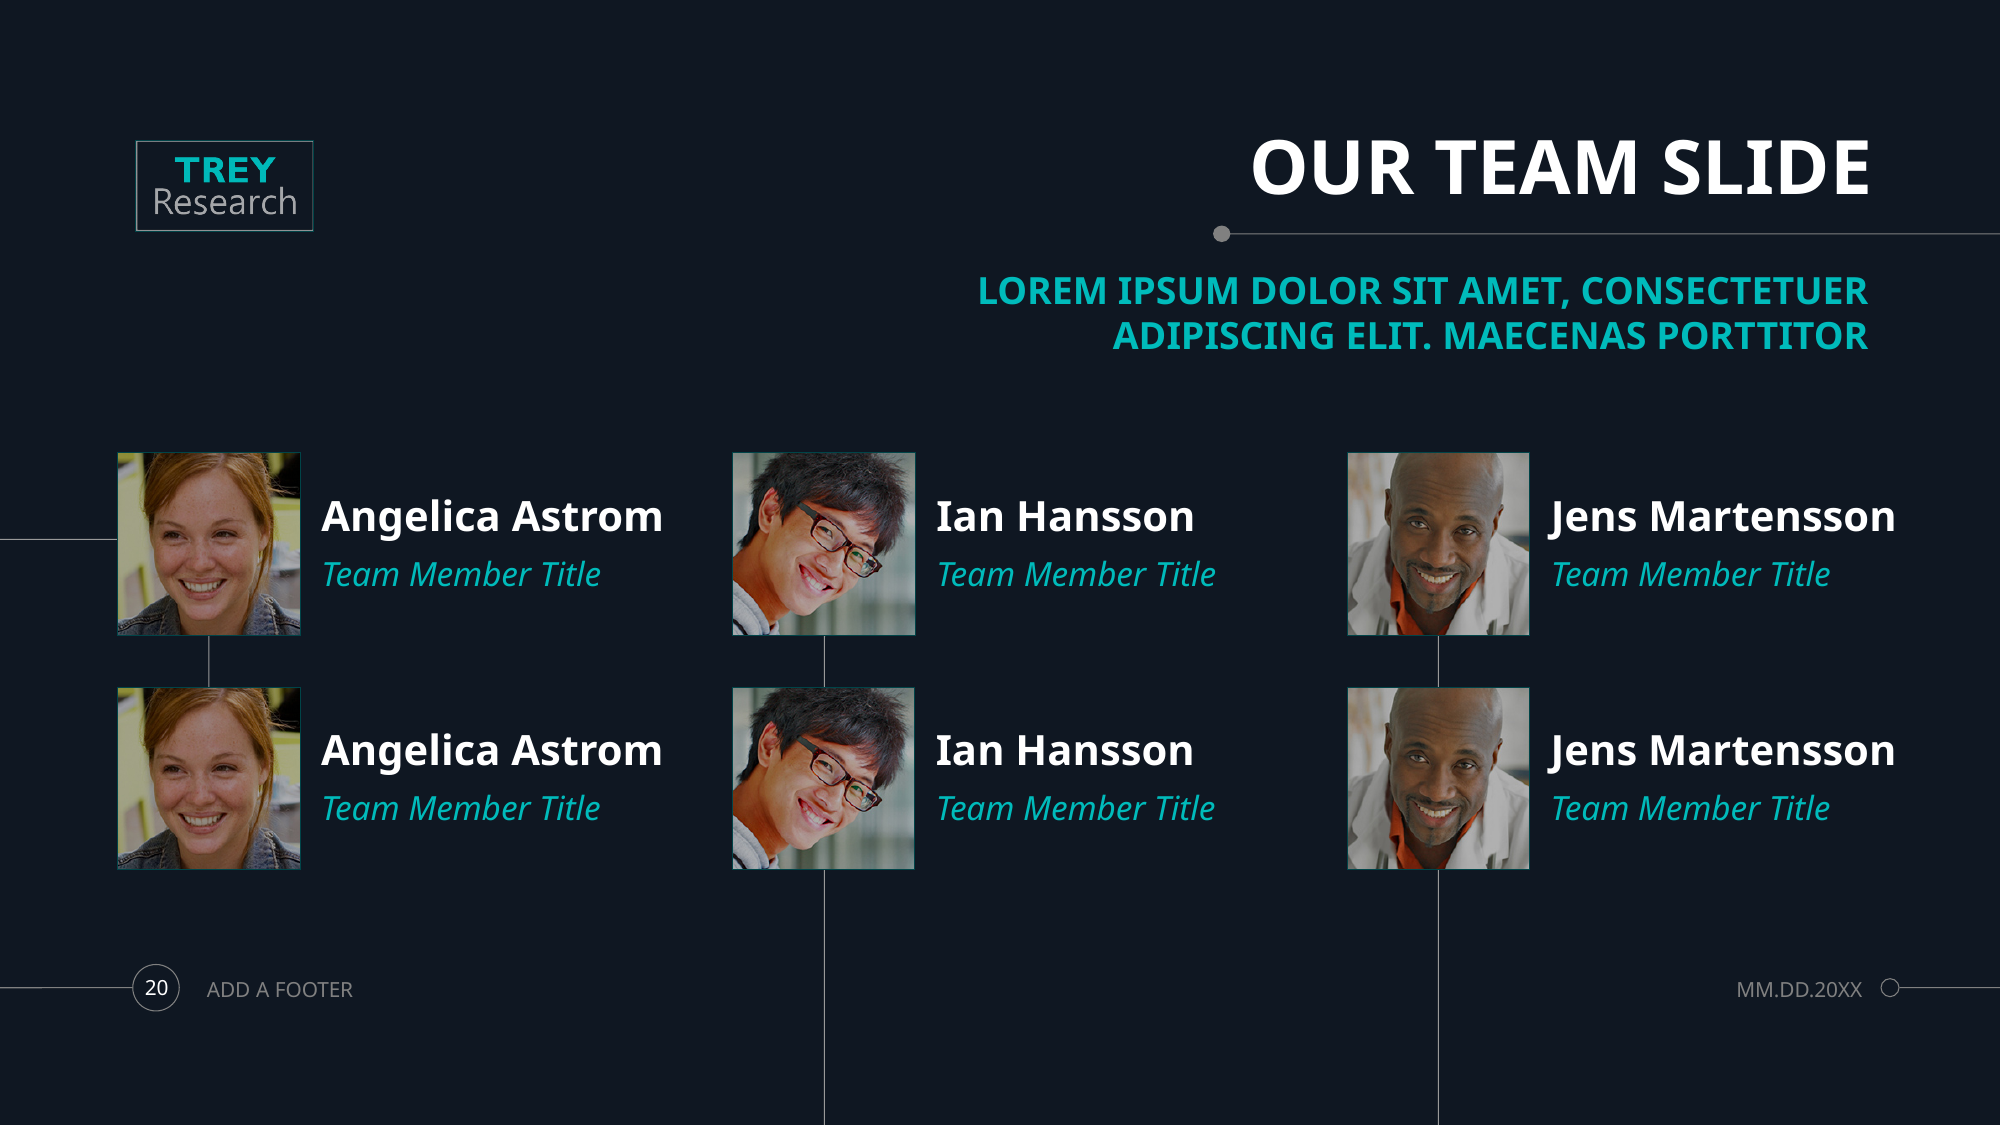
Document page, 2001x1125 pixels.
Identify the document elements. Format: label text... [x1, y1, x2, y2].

picture [1347, 687, 1529, 870]
list Angelica Astrom [321, 485, 699, 540]
footer ADD A FOOTER [191, 964, 671, 1014]
list LOREM IPSUM DOLOR SIT AMET, CONSECTETUER ADIPISCING ELIT. MAECENAS PORTTITOR [837, 266, 1870, 361]
picture [733, 453, 915, 635]
slide_number MM.DD.20XX [1643, 964, 1863, 1014]
list Angelica Astrom [321, 719, 698, 774]
picture [118, 453, 300, 635]
list Team Member Title [1550, 787, 1928, 842]
list Team Member Title [321, 553, 699, 608]
picture [118, 687, 300, 870]
list Team Member Title [936, 553, 1314, 608]
picture [136, 141, 314, 231]
list Team Member Title [1550, 553, 1928, 608]
list Ian Hansson [936, 485, 1314, 540]
list Team Member Title [935, 787, 1313, 842]
list Jens Martensson [1550, 485, 1928, 540]
slide_number <number> [127, 964, 186, 1014]
picture [1347, 453, 1530, 635]
picture [732, 687, 915, 870]
list Team Member Title [321, 787, 698, 842]
list Ian Hansson [935, 719, 1313, 774]
list Jens Martensson [1550, 719, 1928, 774]
title OUR TEAM SLIDE [837, 116, 1873, 210]
